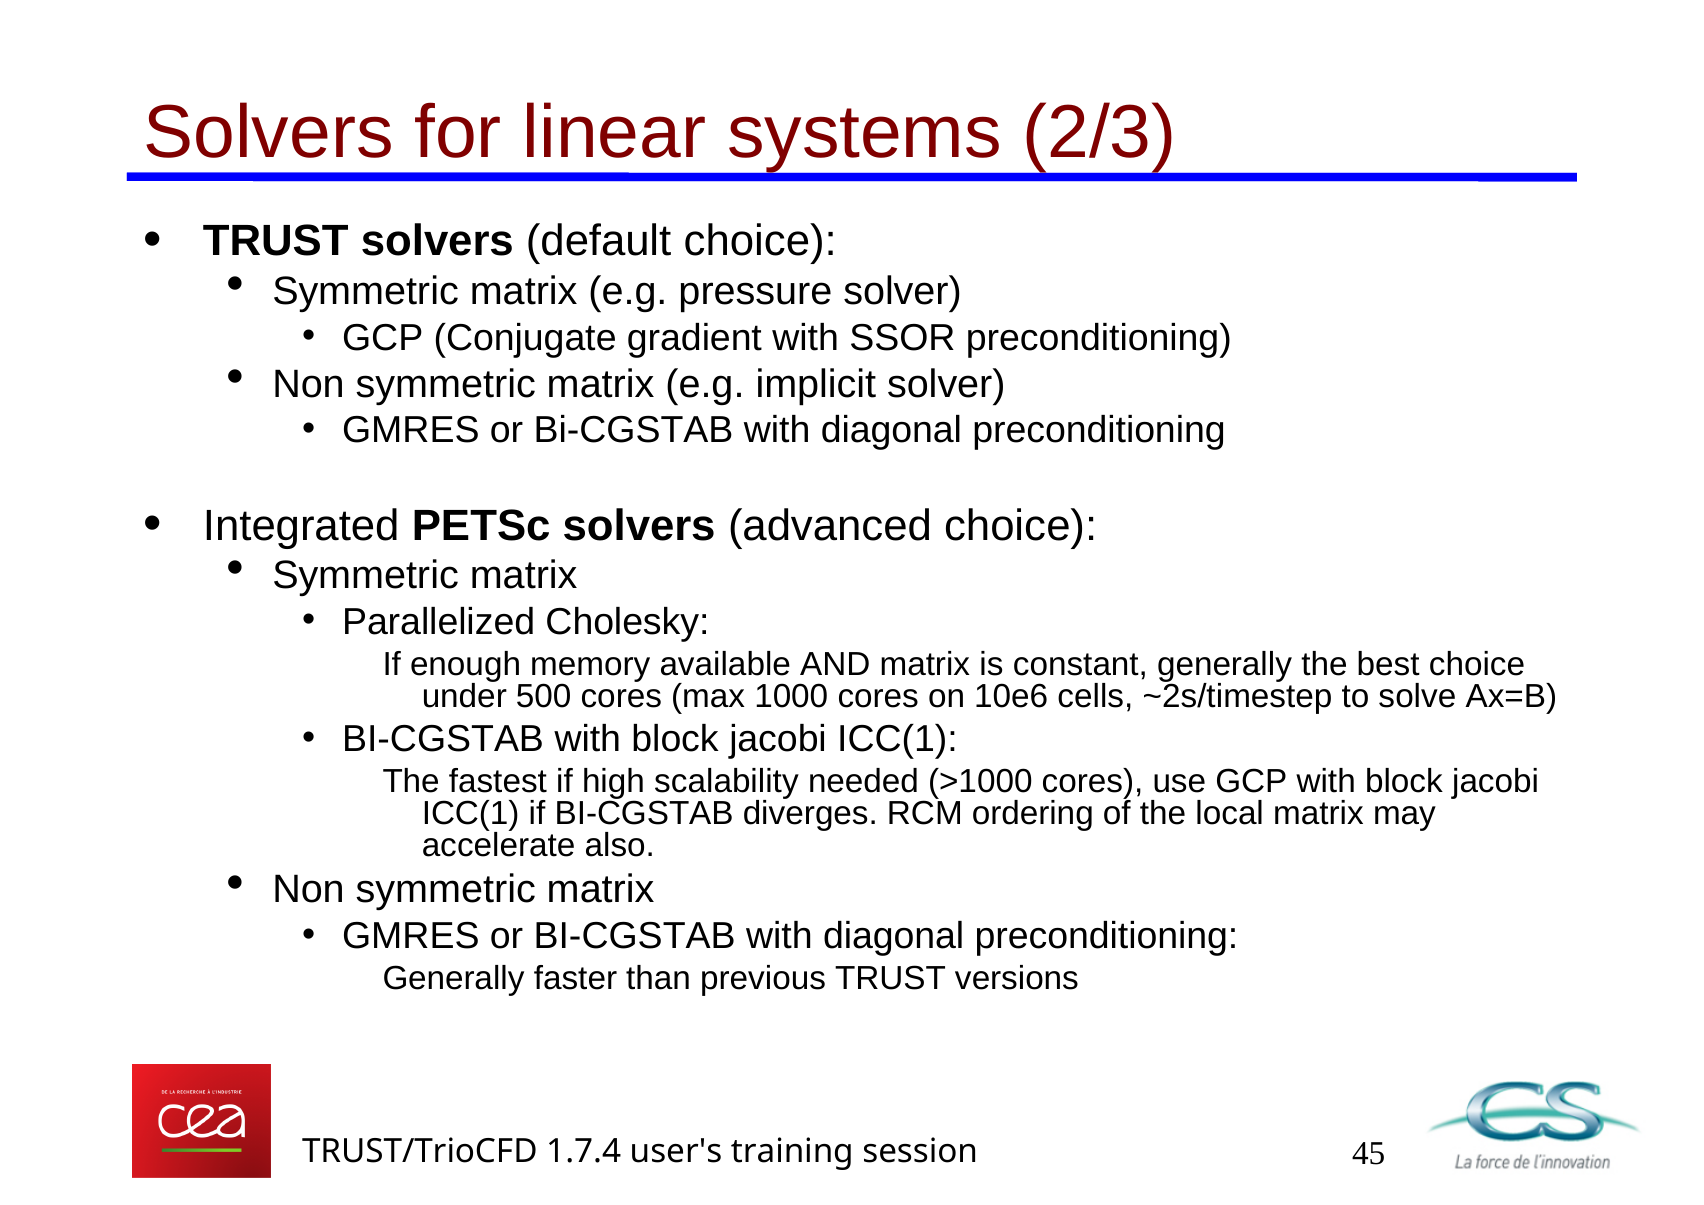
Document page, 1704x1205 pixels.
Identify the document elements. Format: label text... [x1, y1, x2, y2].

list TRUST solvers (default choice): Symmetric matrix (e.g. pressure solver) GCP (Conjugate gradient with SSOR preconditioning) Non symmetric matrix (e.g. implicit solver) GMRES or Bi-CGSTAB with diagonal preconditioning Integrated PETSc solvers (advanced choice): Symmetric matrix Parallelized Cholesky: If enough memory available AND matrix is constant, generally the best choice under 500 cores (max 1000 cores on 10e6 cells, ~2s/timestep to solve Ax=B) BI-CGSTAB with block jacobi ICC(1): The fastest if high scalability needed (>1000 cores), use GCP with block jacobi ICC(1) if BI-CGSTAB diverges. RCM ordering of the local matrix may accelerate also. Non symmetric matrix GMRES or BI-CGSTAB with diagonal preconditioning: Generally faster than previous TRUST versions [127, 215, 1577, 1203]
title Solvers for linear systems (2/3) [127, 39, 1577, 215]
picture [1577, 1072, 1648, 1179]
